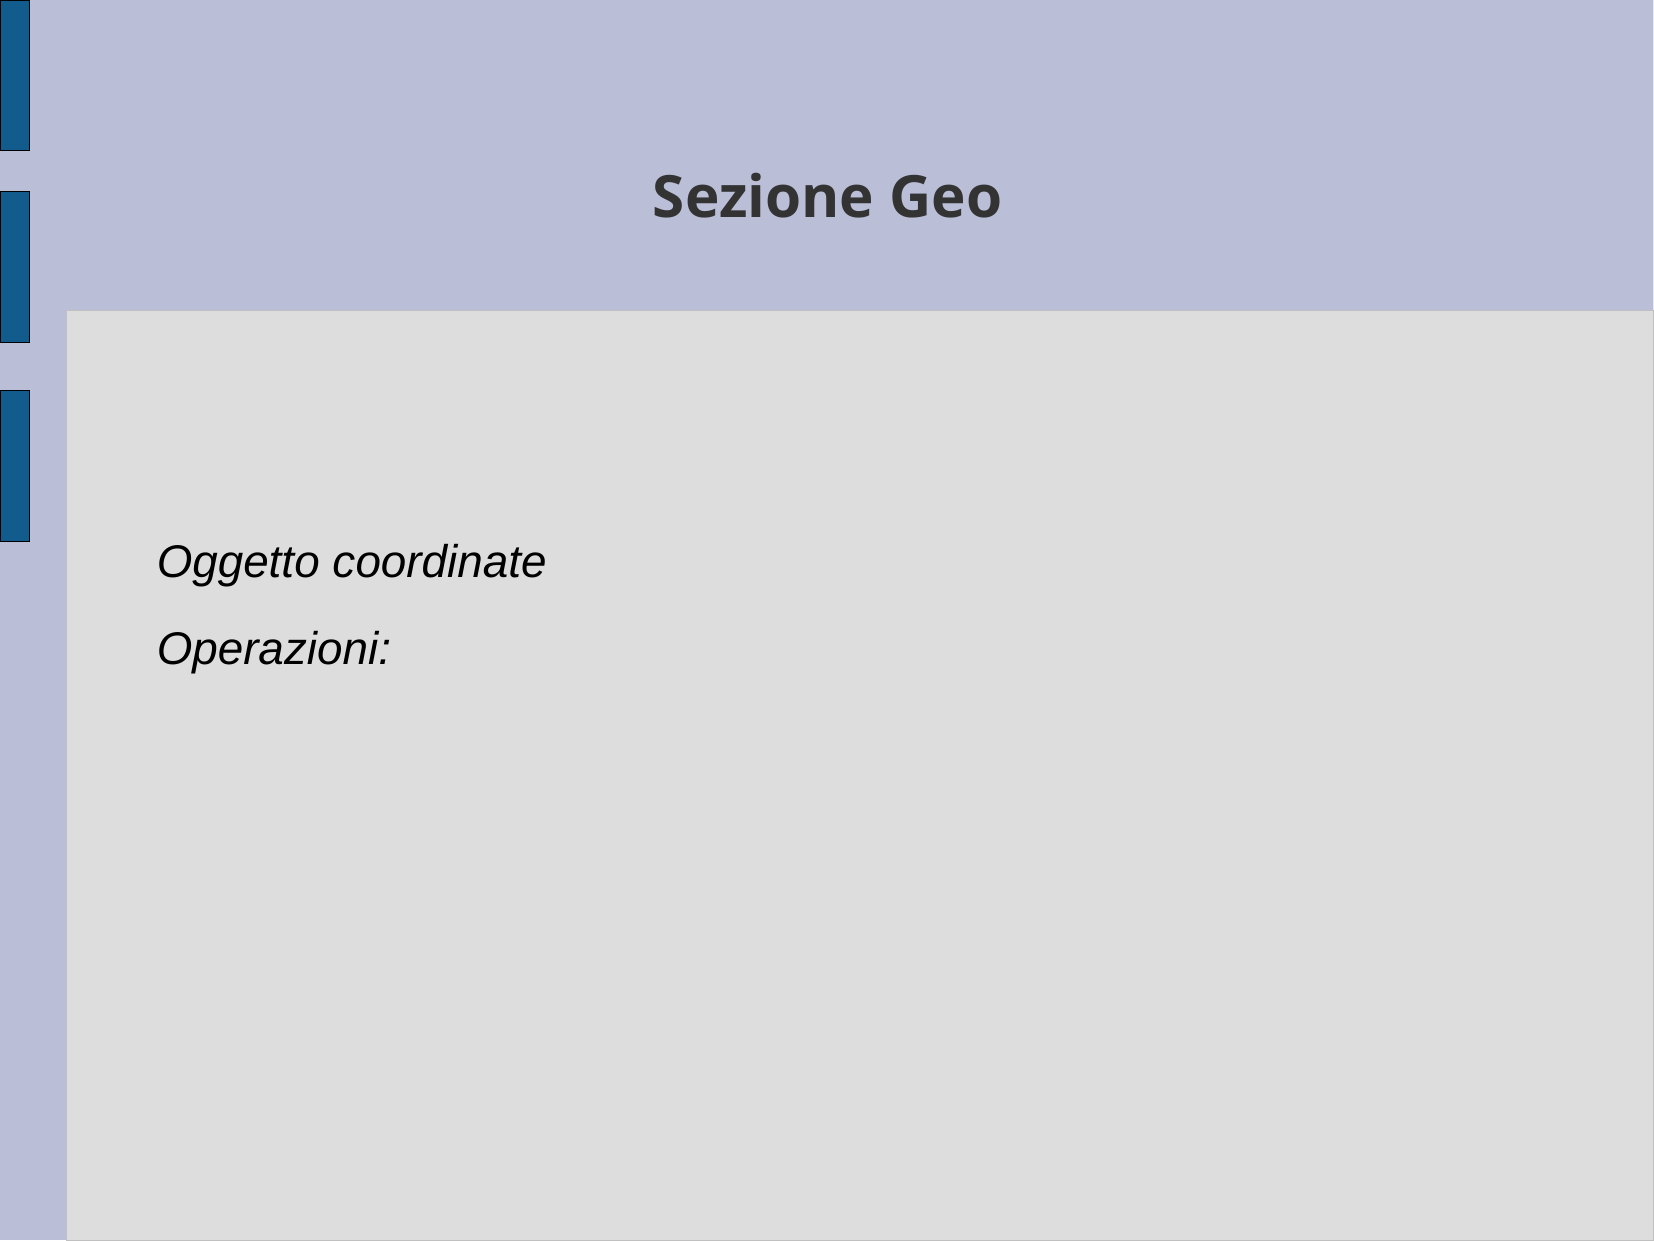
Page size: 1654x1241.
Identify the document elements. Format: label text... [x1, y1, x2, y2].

title Sezione Geo [121, 91, 1534, 299]
subtitle Oggetto coordinate Operazioni: [121, 344, 1534, 1127]
